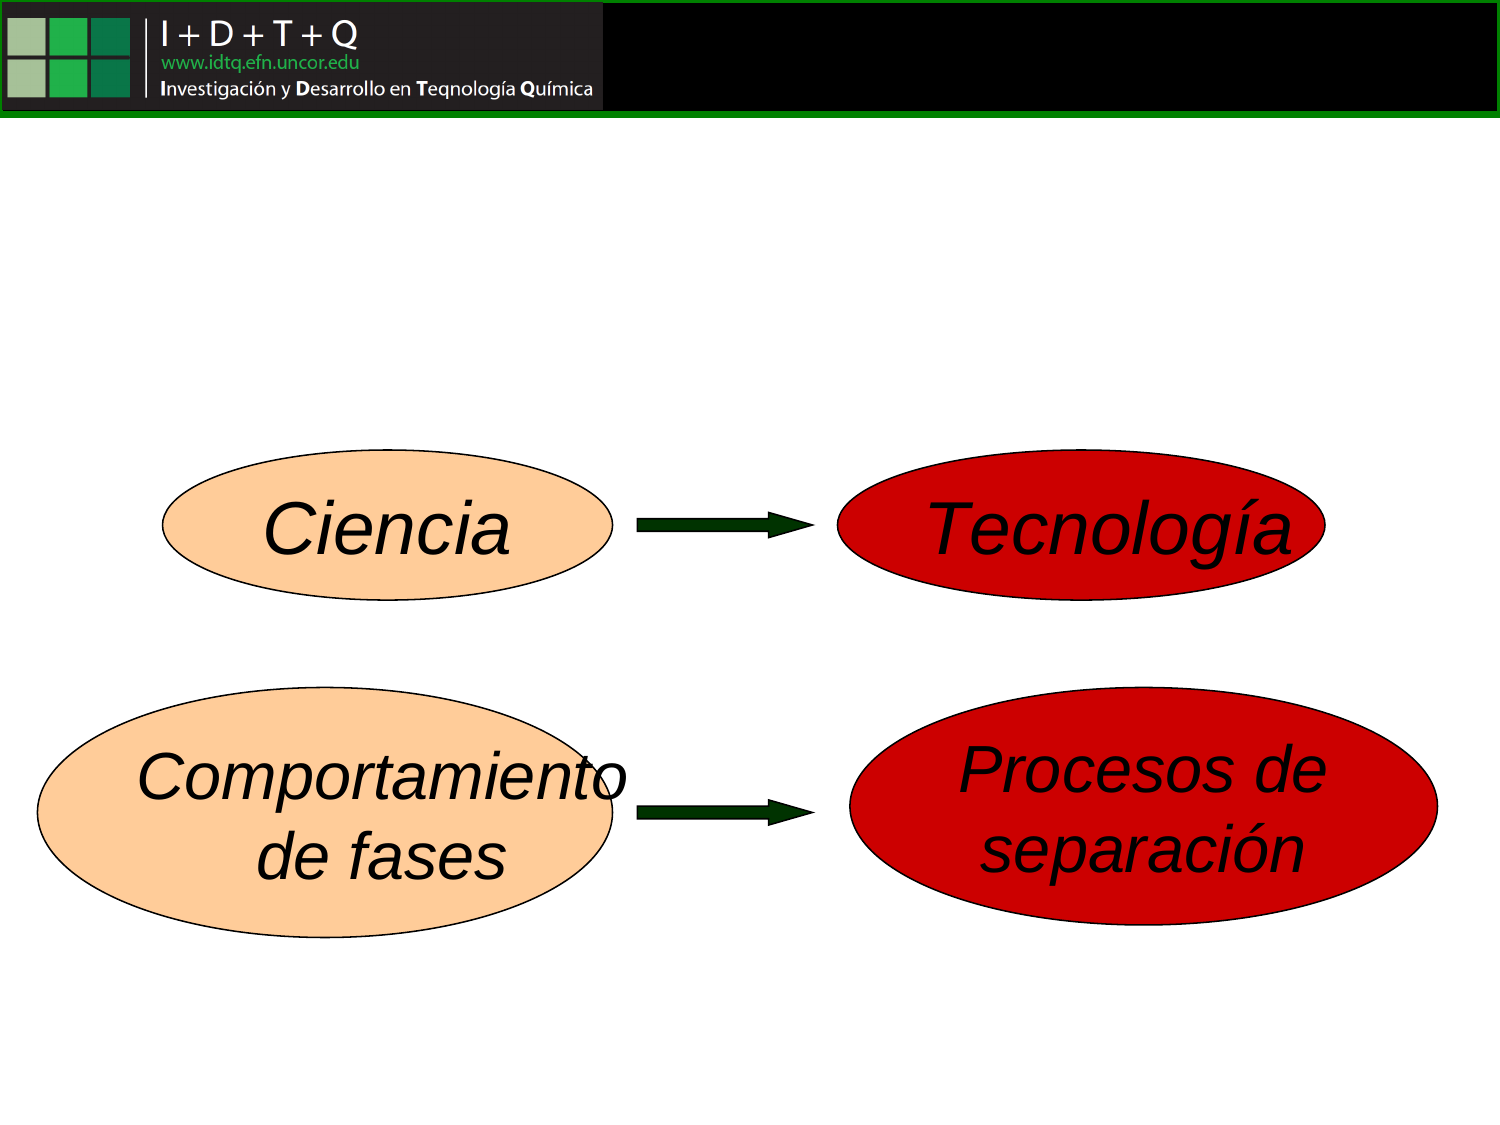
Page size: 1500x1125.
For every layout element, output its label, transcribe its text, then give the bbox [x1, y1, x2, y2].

text_box Tecnología [837, 450, 1326, 601]
text_box Procesos de separación [849, 687, 1438, 925]
text_box [637, 512, 813, 538]
text_box Comportamiento de fases [37, 687, 613, 938]
text_box Ciencia [162, 450, 613, 601]
text_box [637, 799, 813, 826]
picture [2, 2, 603, 110]
